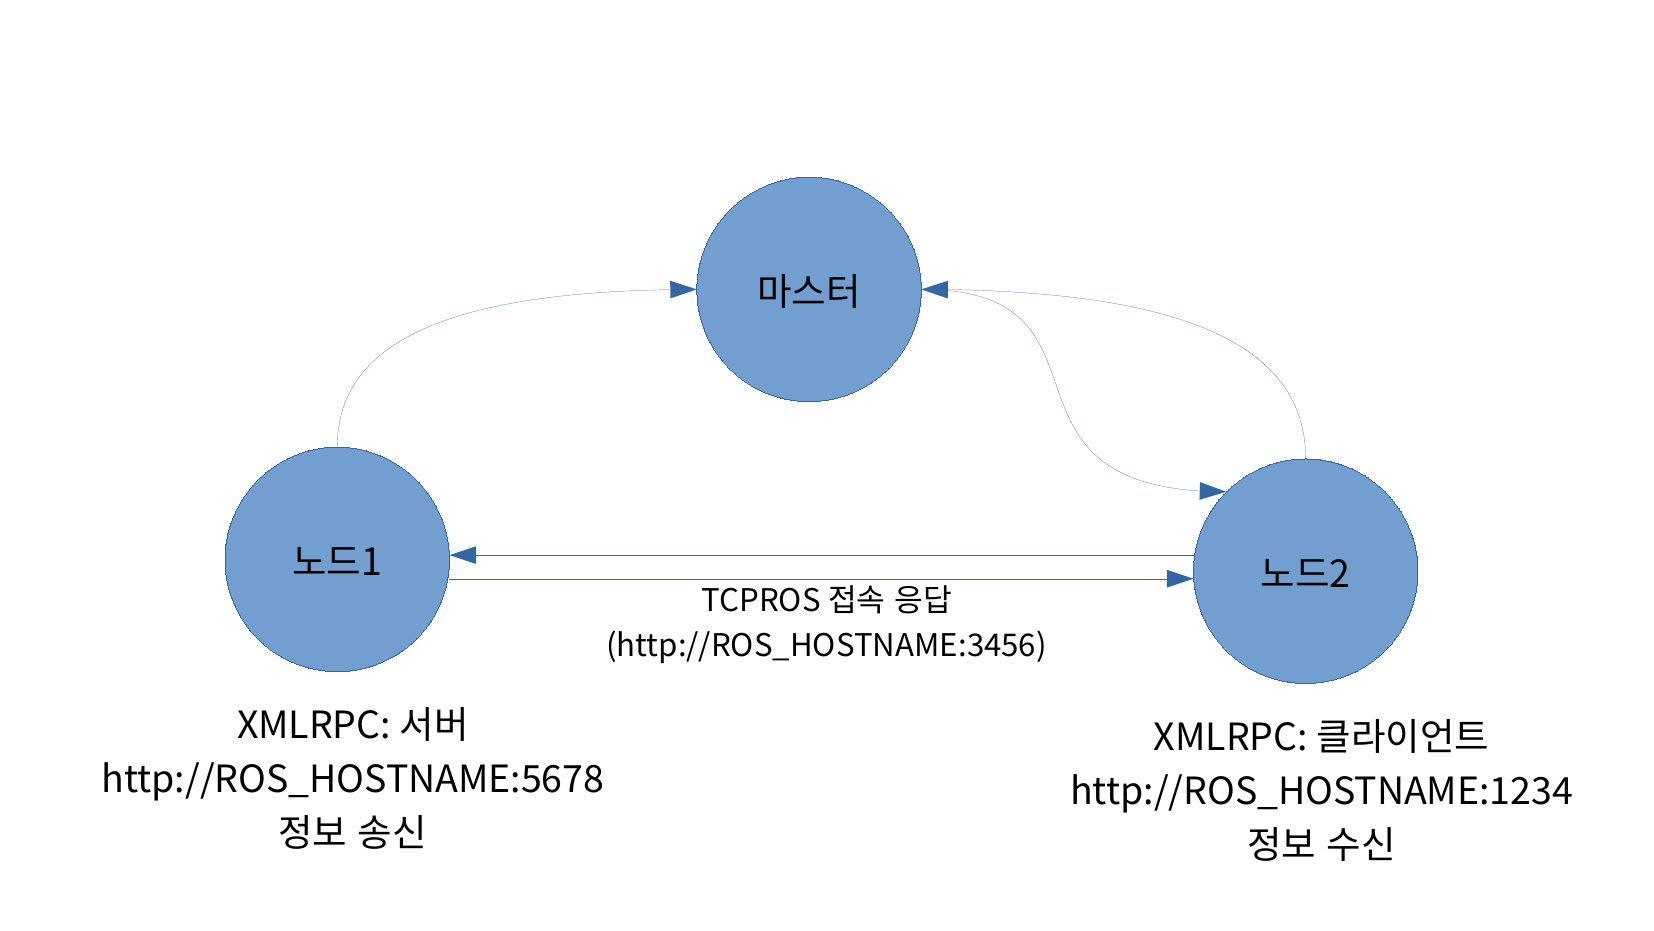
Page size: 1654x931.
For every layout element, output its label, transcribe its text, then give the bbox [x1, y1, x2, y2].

text_box 노드2 [1193, 458, 1418, 684]
text_box 마스터 [696, 177, 922, 402]
text_box XMLRPC: 클라이언트 http://ROS_HOSTNAME:1234 정보 수신 [1215, 758, 1428, 818]
text_box TCPROS 접속 응답 (http://ROS_HOSTNAME:3456) [720, 590, 934, 650]
text_box 노드1 [225, 447, 450, 672]
text_box XMLRPC: 서버 http://ROS_HOSTNAME:5678 정보 송신 [246, 746, 460, 806]
